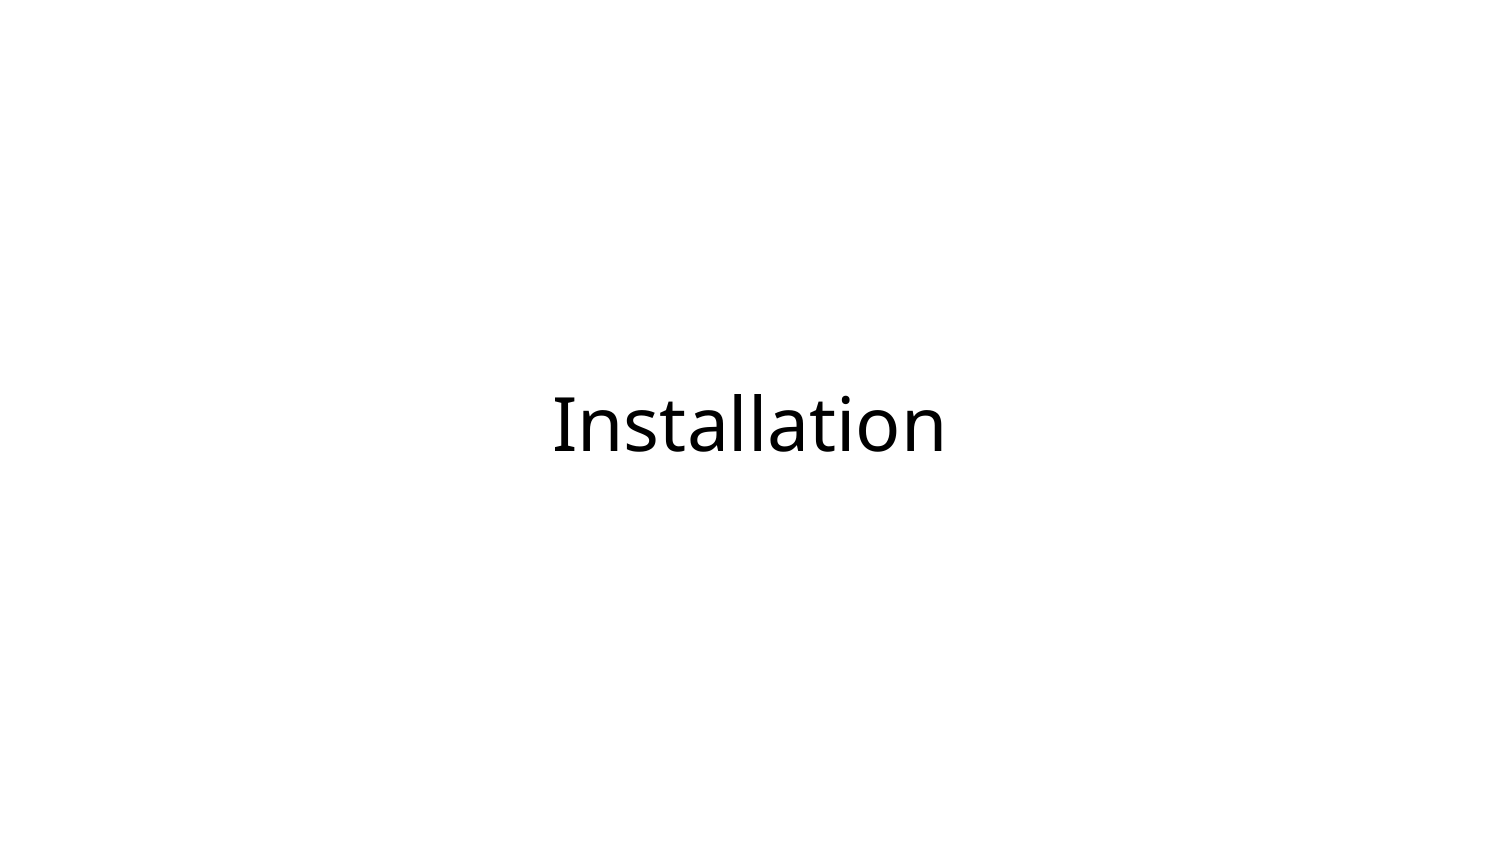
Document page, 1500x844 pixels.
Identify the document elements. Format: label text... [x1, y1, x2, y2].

title Installation [51, 352, 1449, 491]
